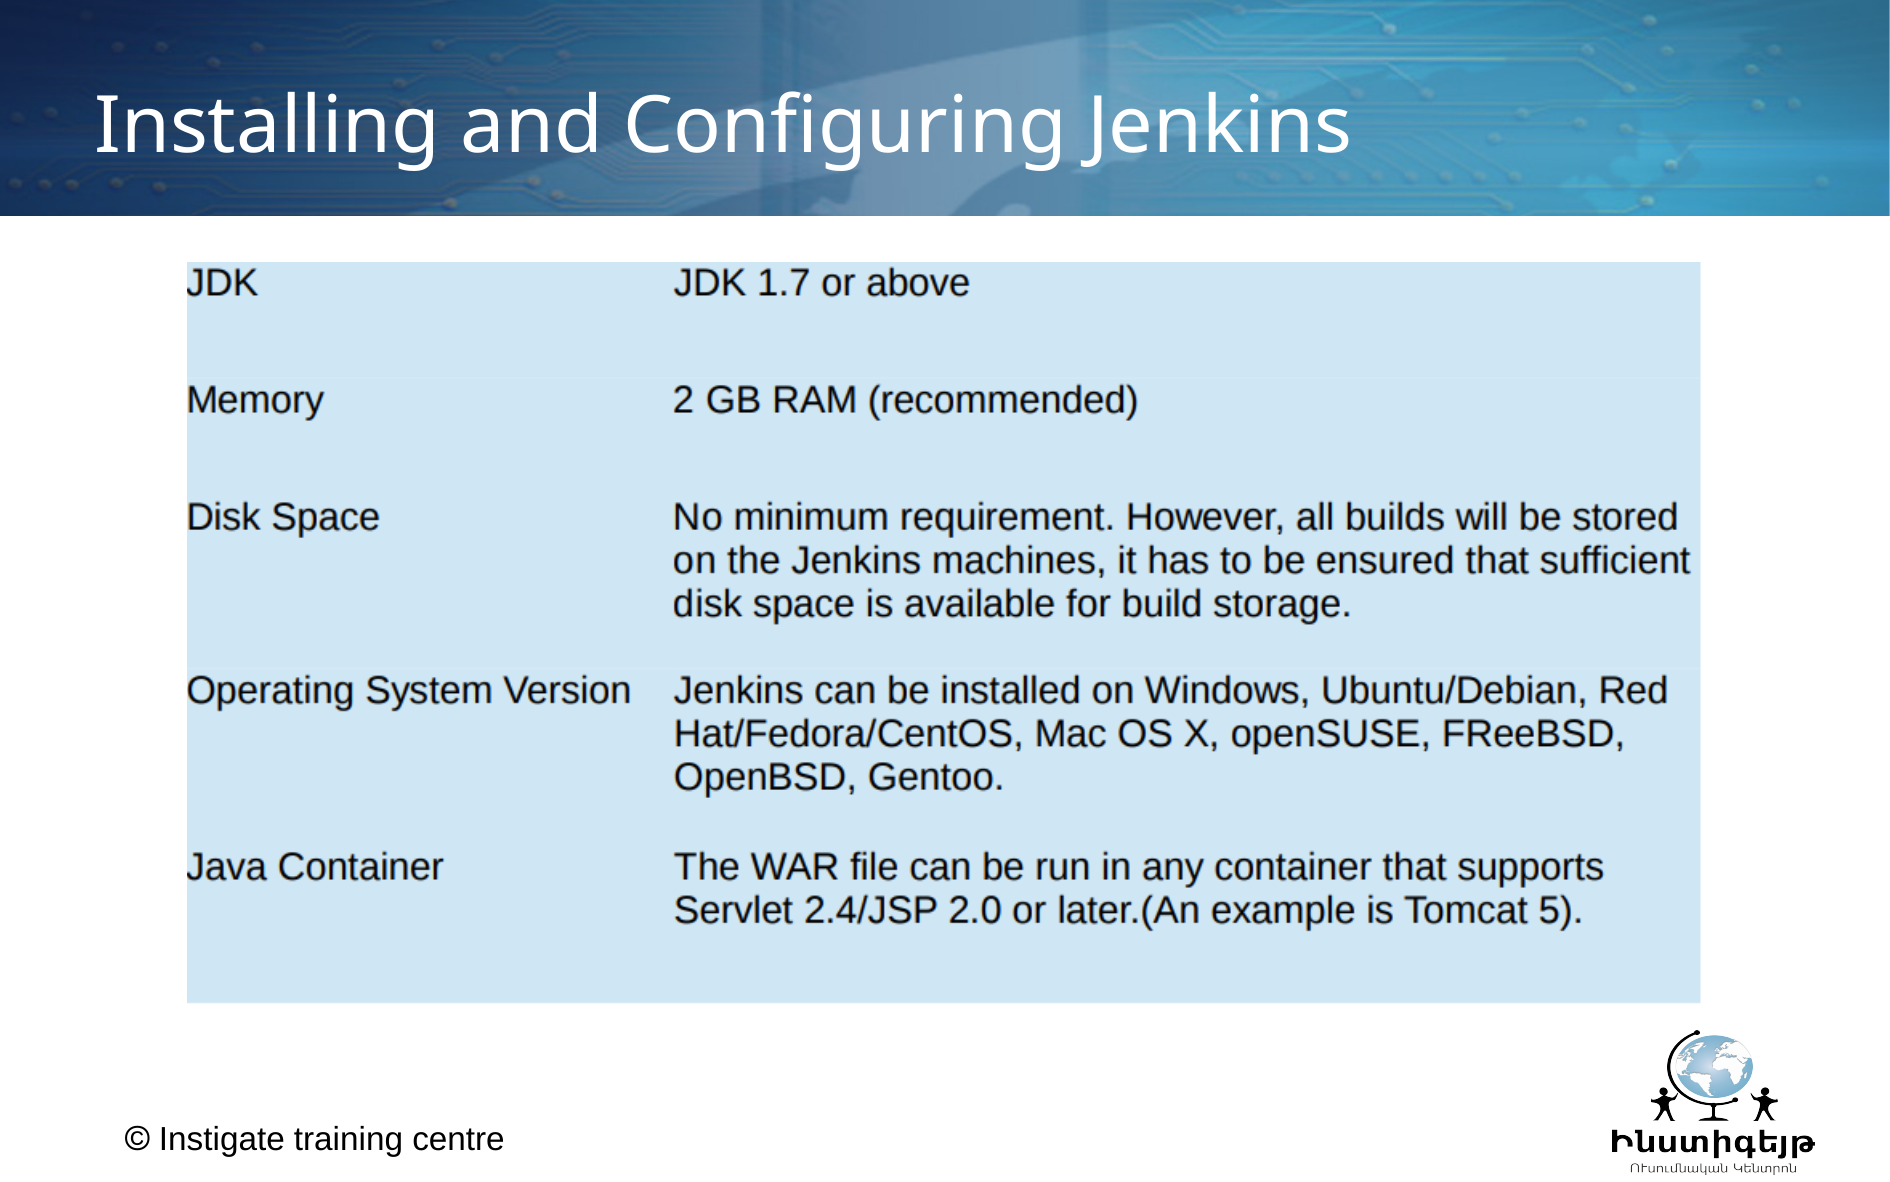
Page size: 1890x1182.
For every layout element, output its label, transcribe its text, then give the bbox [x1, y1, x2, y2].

picture [0, 0, 1890, 216]
picture [187, 262, 1704, 1005]
picture [1612, 1030, 1815, 1175]
title Installing and Configuring Jenkins [94, 47, 1793, 52]
